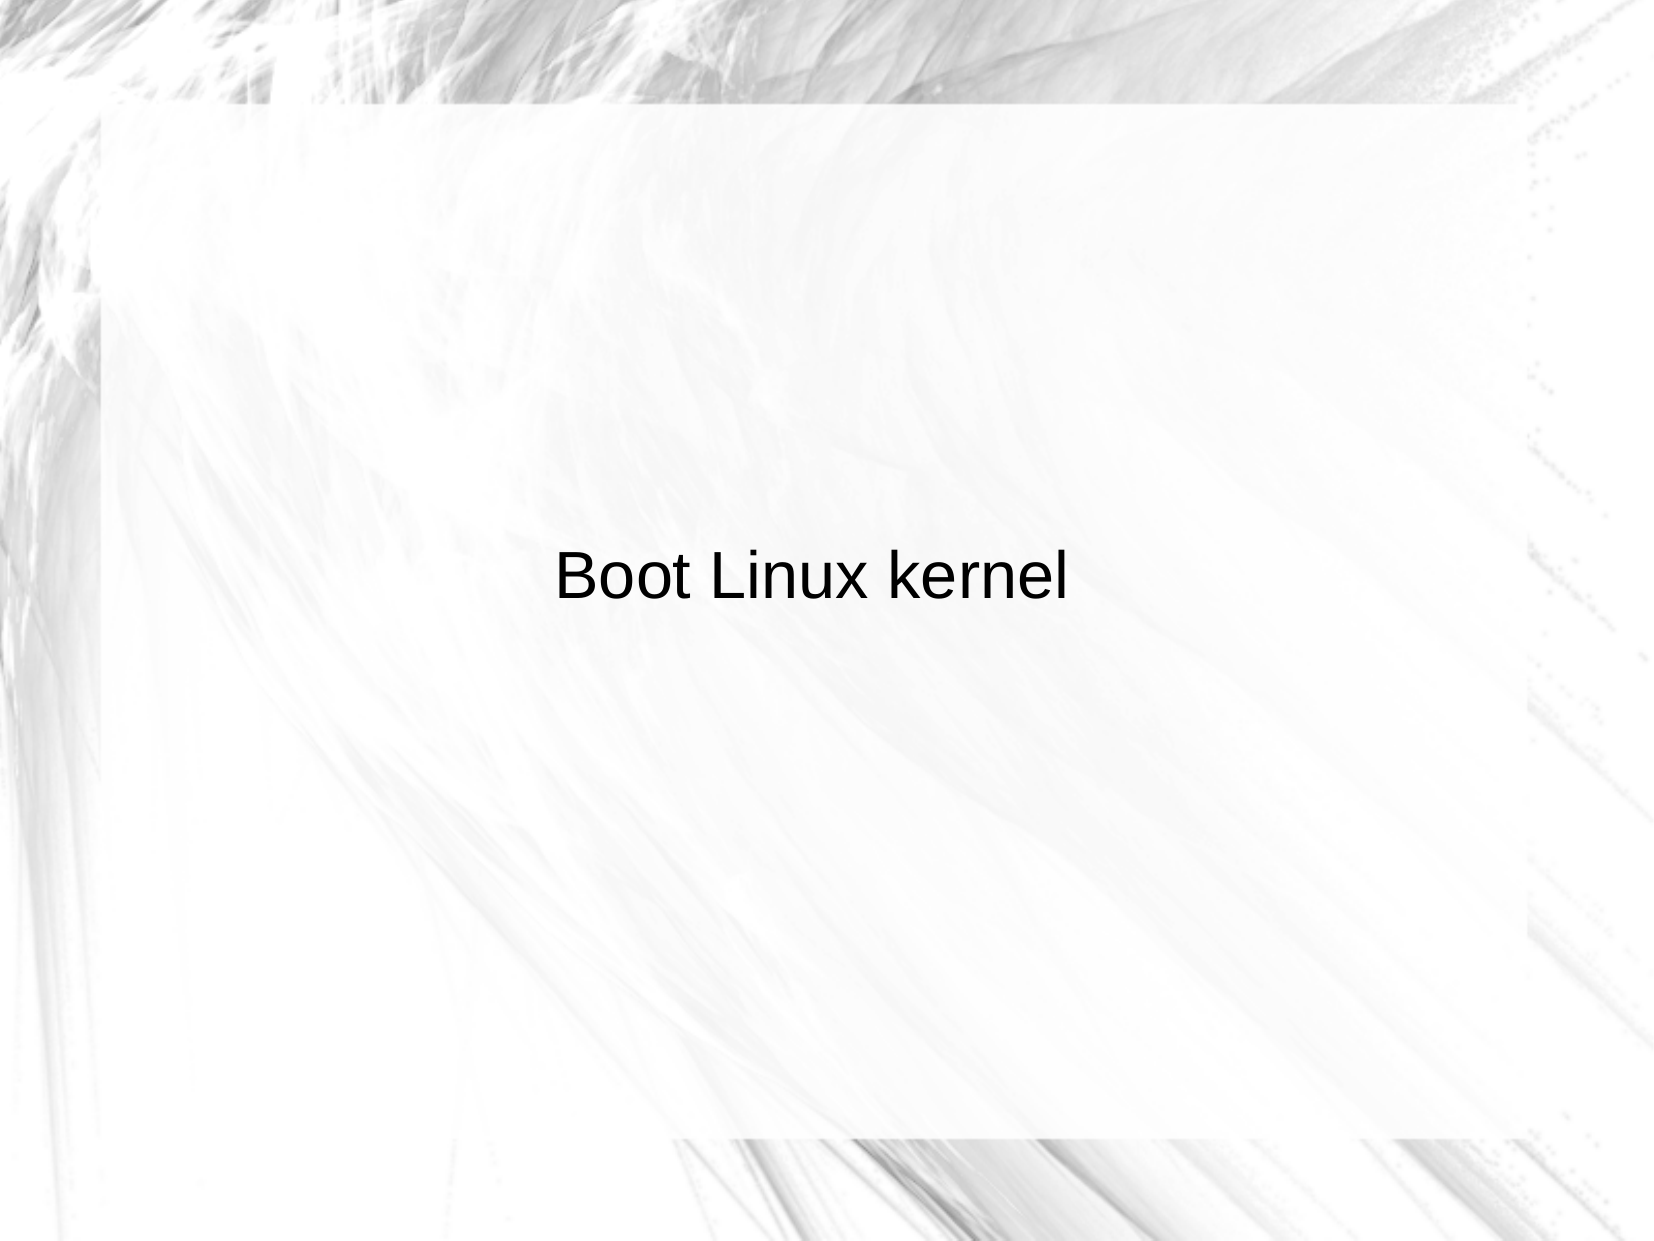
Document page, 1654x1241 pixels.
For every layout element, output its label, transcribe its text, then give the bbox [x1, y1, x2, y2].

picture [0, 0, 1654, 1241]
subtitle Boot Linux kernel [118, 112, 1506, 1039]
